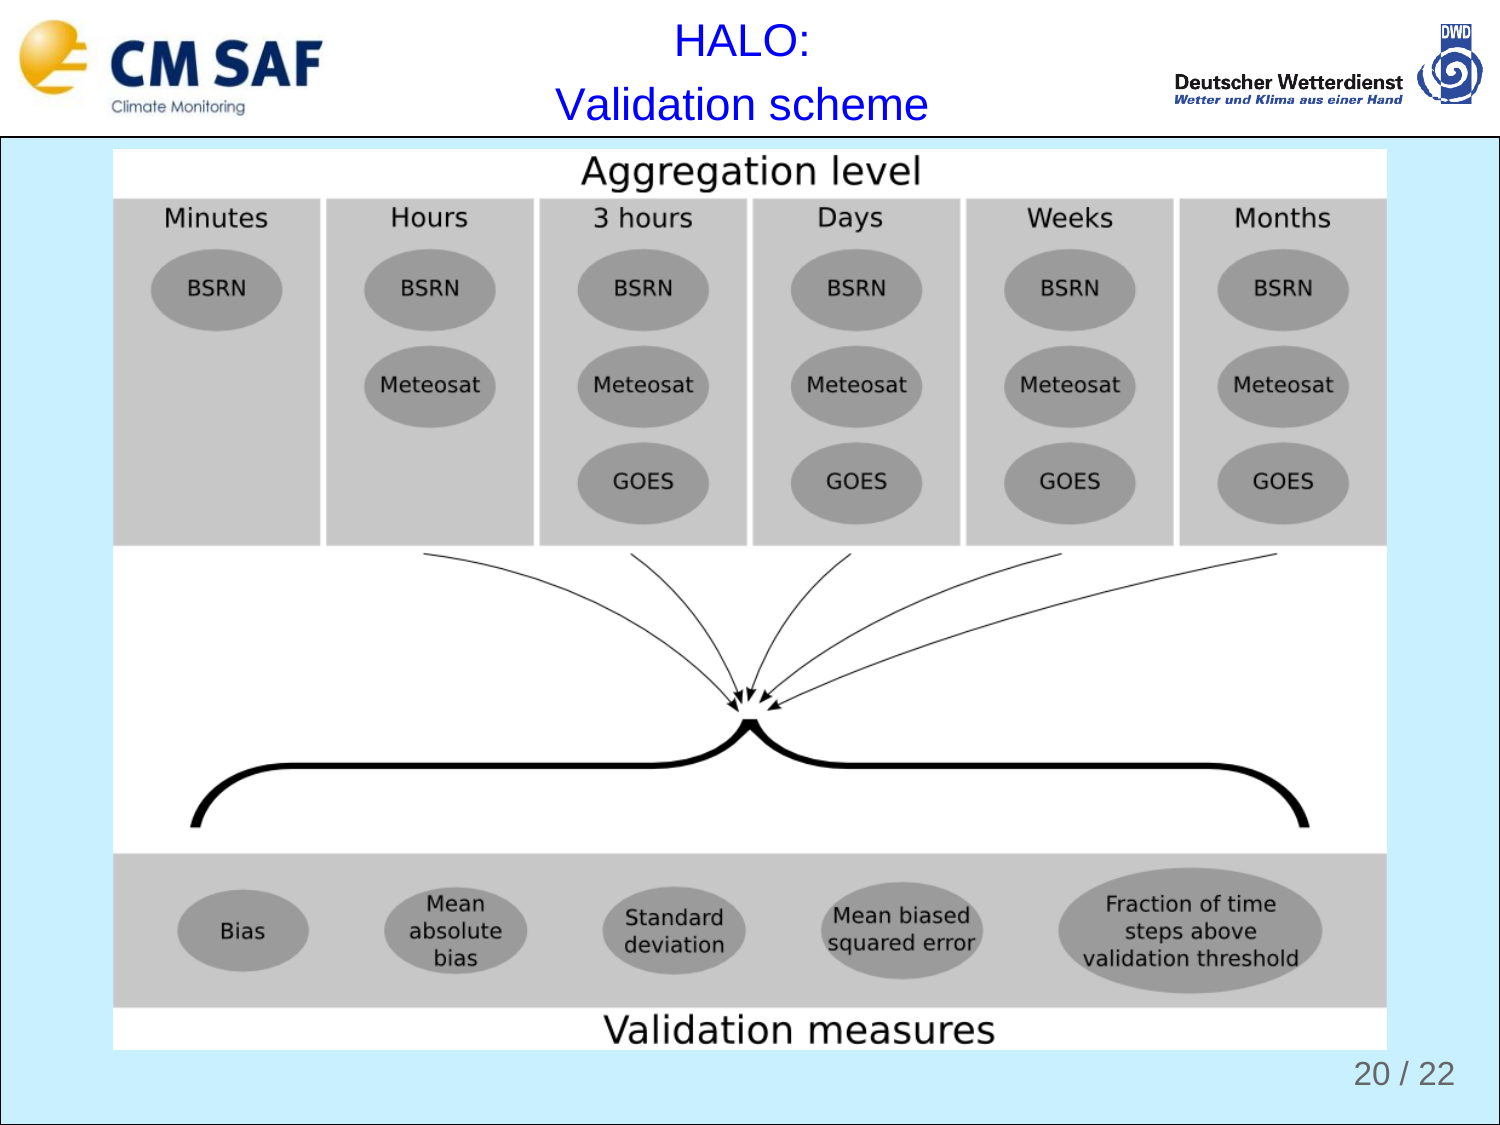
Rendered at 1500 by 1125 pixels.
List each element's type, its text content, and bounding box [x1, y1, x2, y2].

text_box HALO: Validation scheme [313, 1, 1172, 80]
picture [113, 149, 1387, 1051]
picture [1175, 24, 1483, 104]
picture [17, 19, 325, 117]
